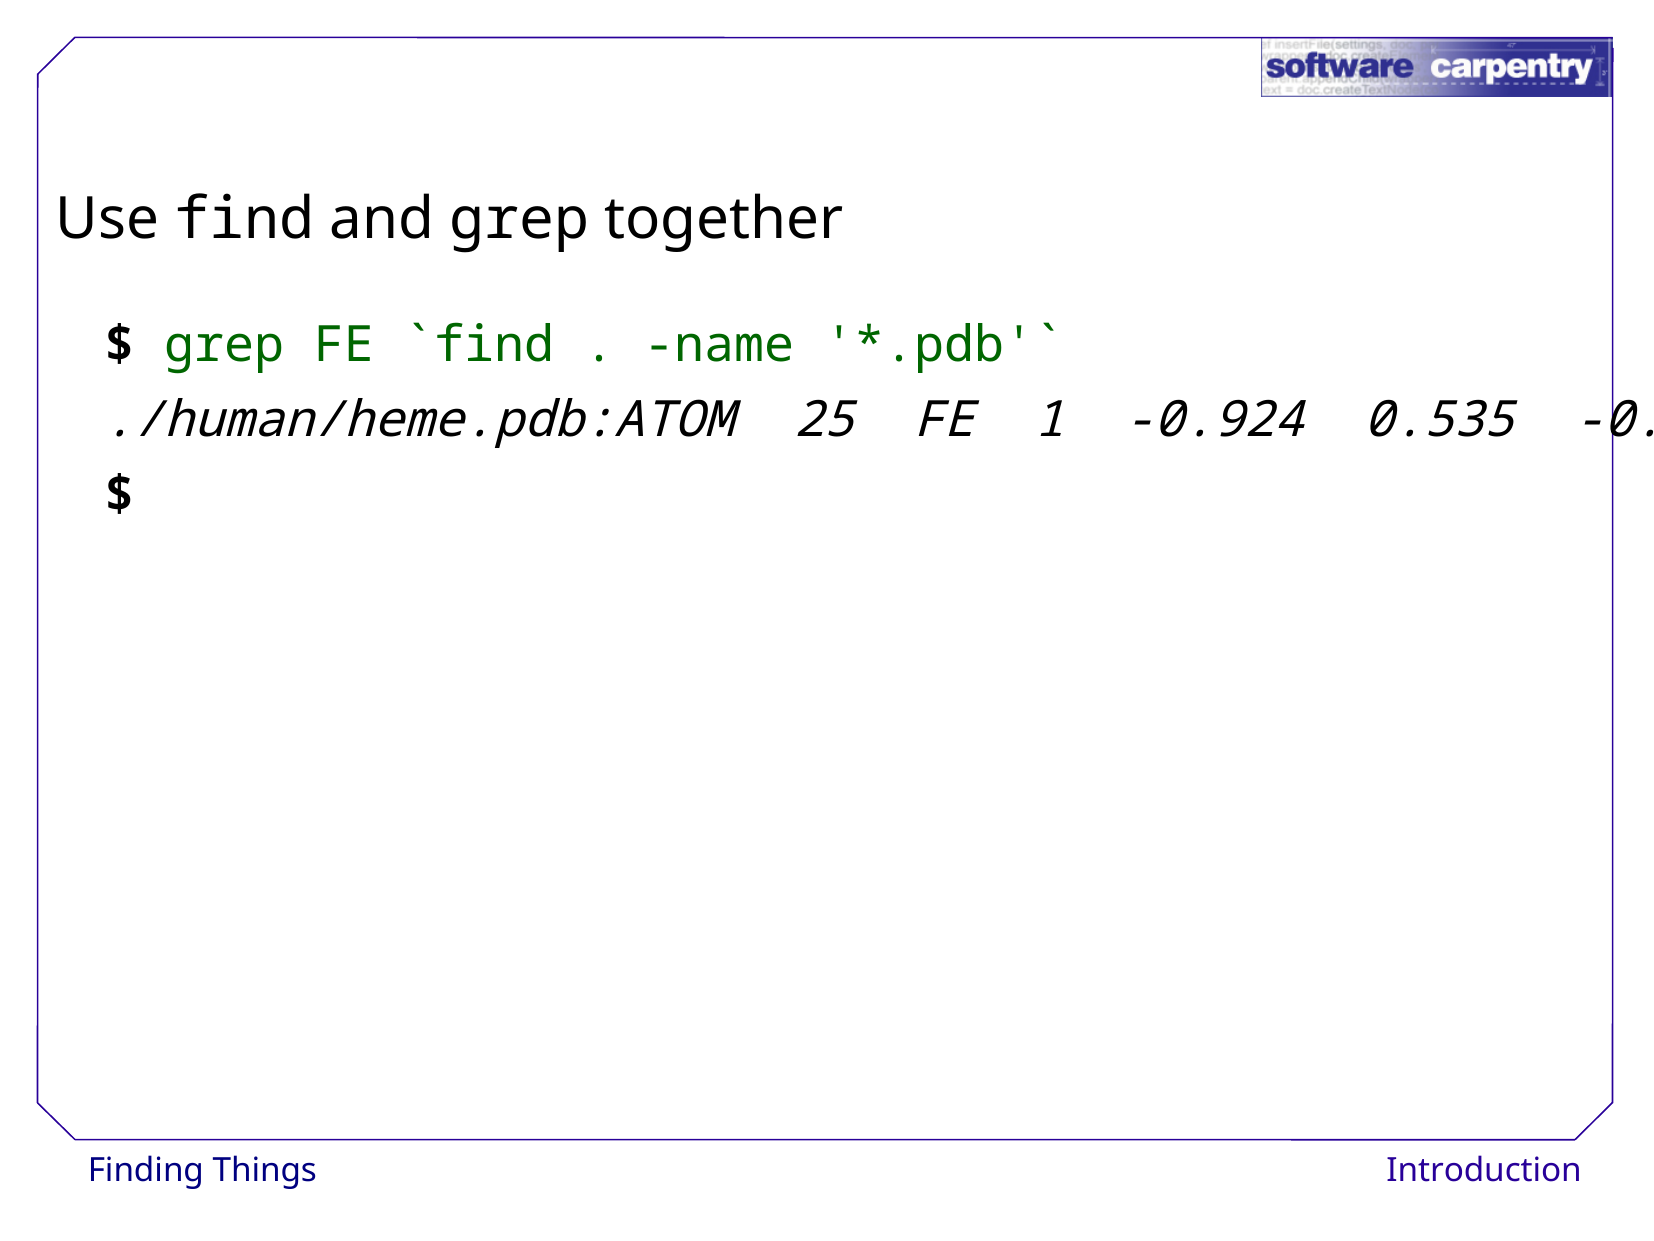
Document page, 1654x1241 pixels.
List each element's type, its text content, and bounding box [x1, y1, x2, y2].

text_box Use find and grep together [40, 138, 1008, 259]
picture [1261, 39, 1613, 97]
text_box $ grep FE `find . -name '*.pdb'` ./human/heme.pdb:ATOM 25 FE 1 -0.924 0.535 -0.518 $ [89, 289, 1512, 1046]
